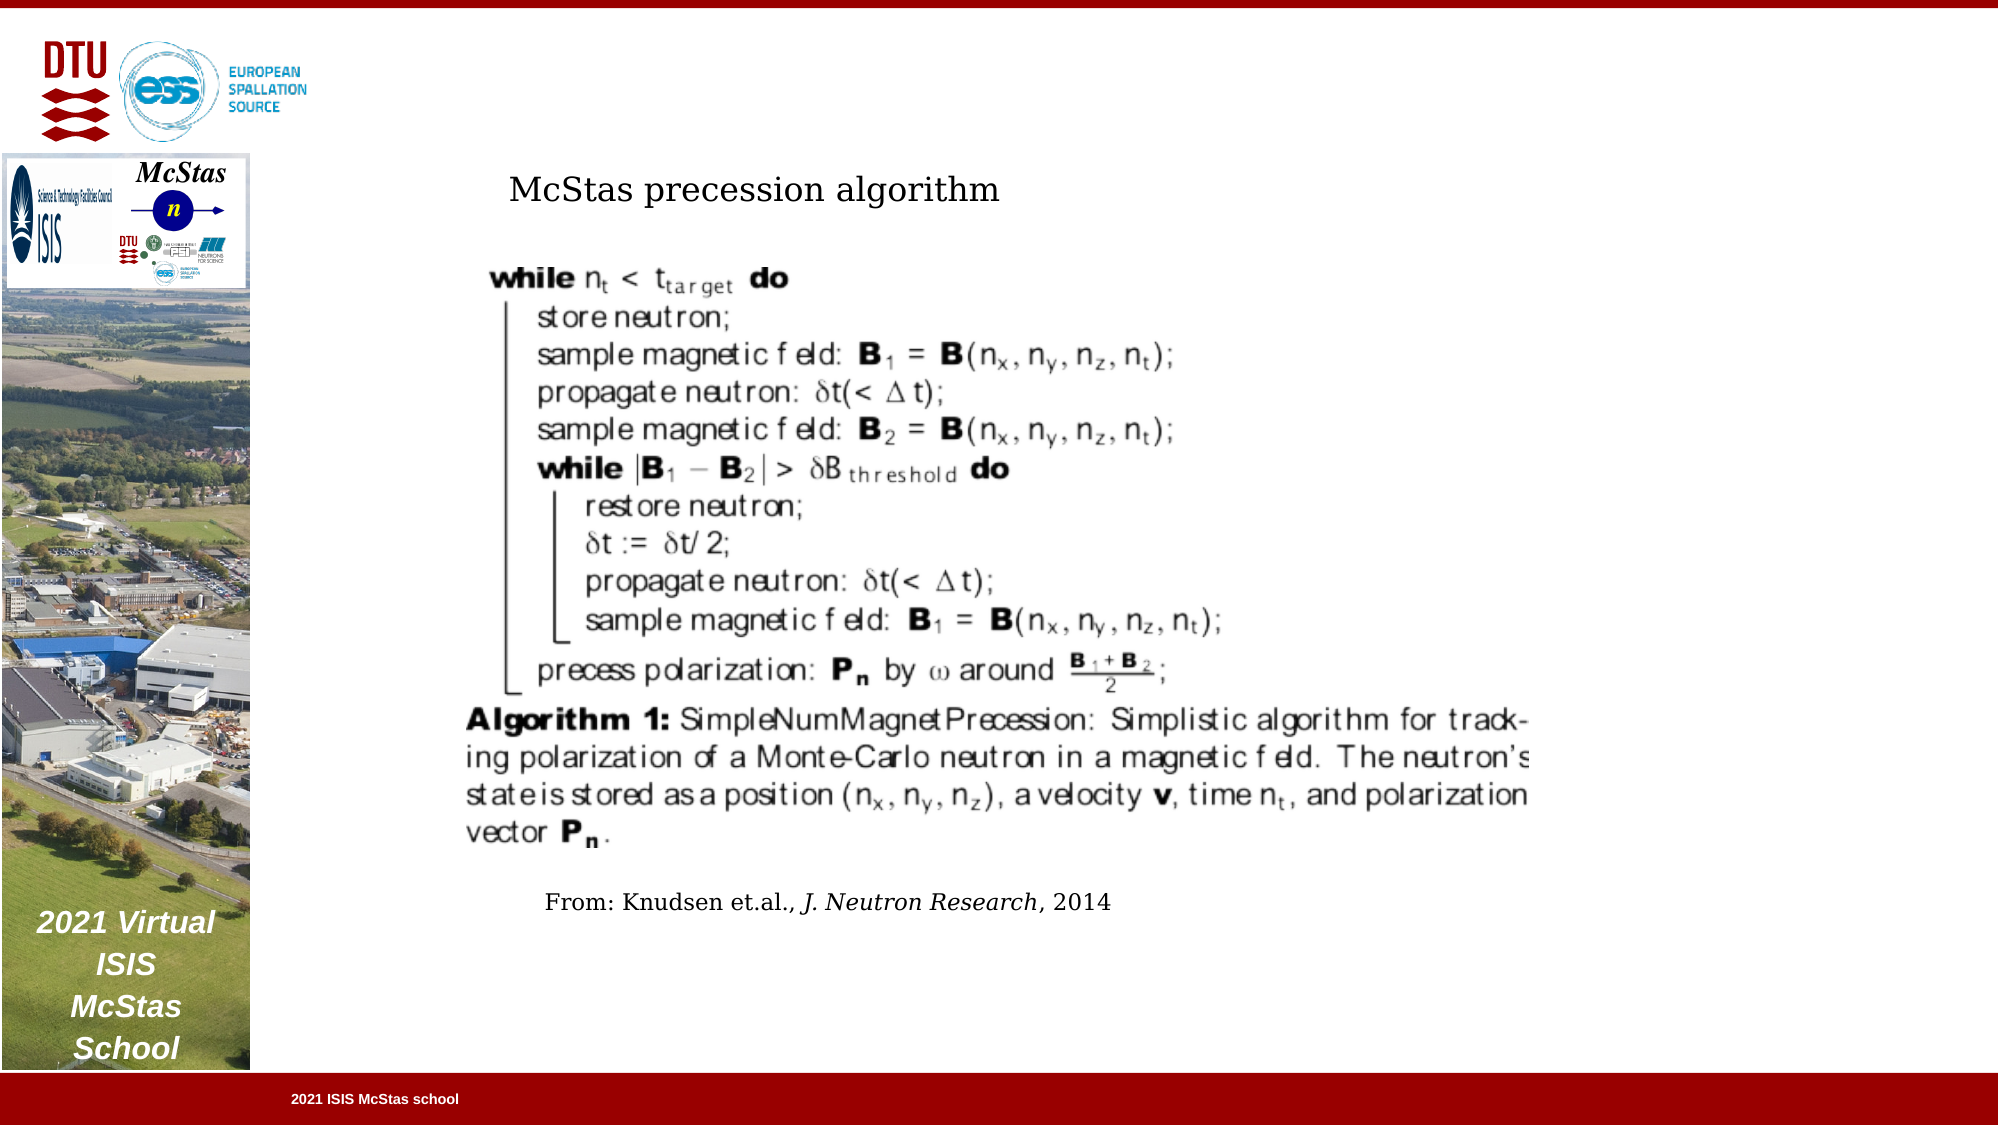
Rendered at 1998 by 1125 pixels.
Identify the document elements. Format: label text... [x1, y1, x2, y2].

picture [2, 153, 250, 1070]
picture [119, 41, 307, 142]
picture [466, 267, 1529, 848]
text_box McStas precession algorithm [508, 168, 1450, 209]
text_box From: Knudsen et.al., J. Neutron Research, 2014 [539, 882, 1386, 921]
